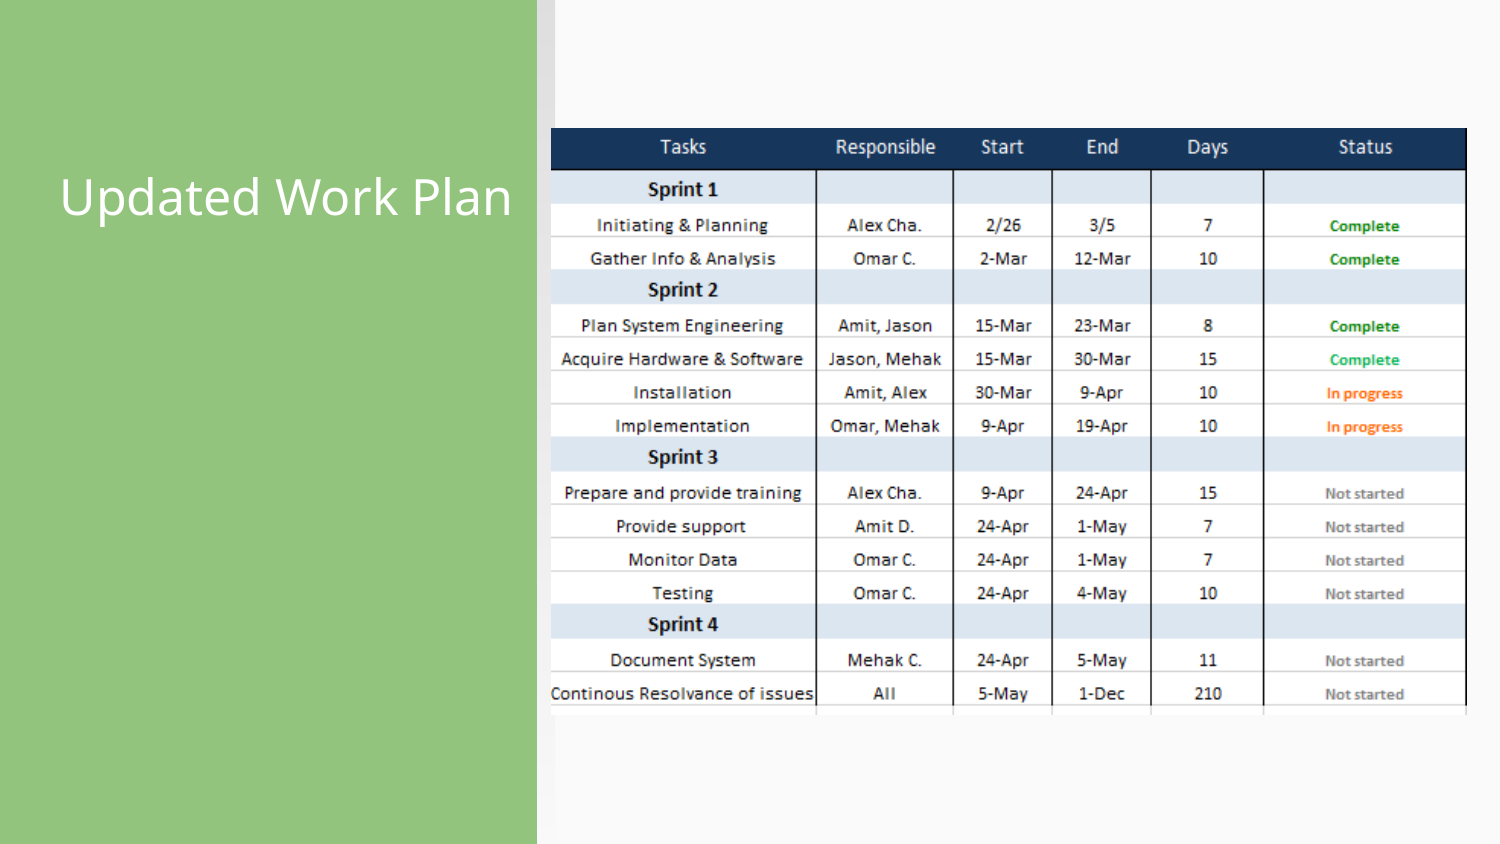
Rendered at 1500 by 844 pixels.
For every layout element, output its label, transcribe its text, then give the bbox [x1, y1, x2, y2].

picture [551, 128, 1467, 716]
title Updated Work Plan [44, 84, 536, 241]
